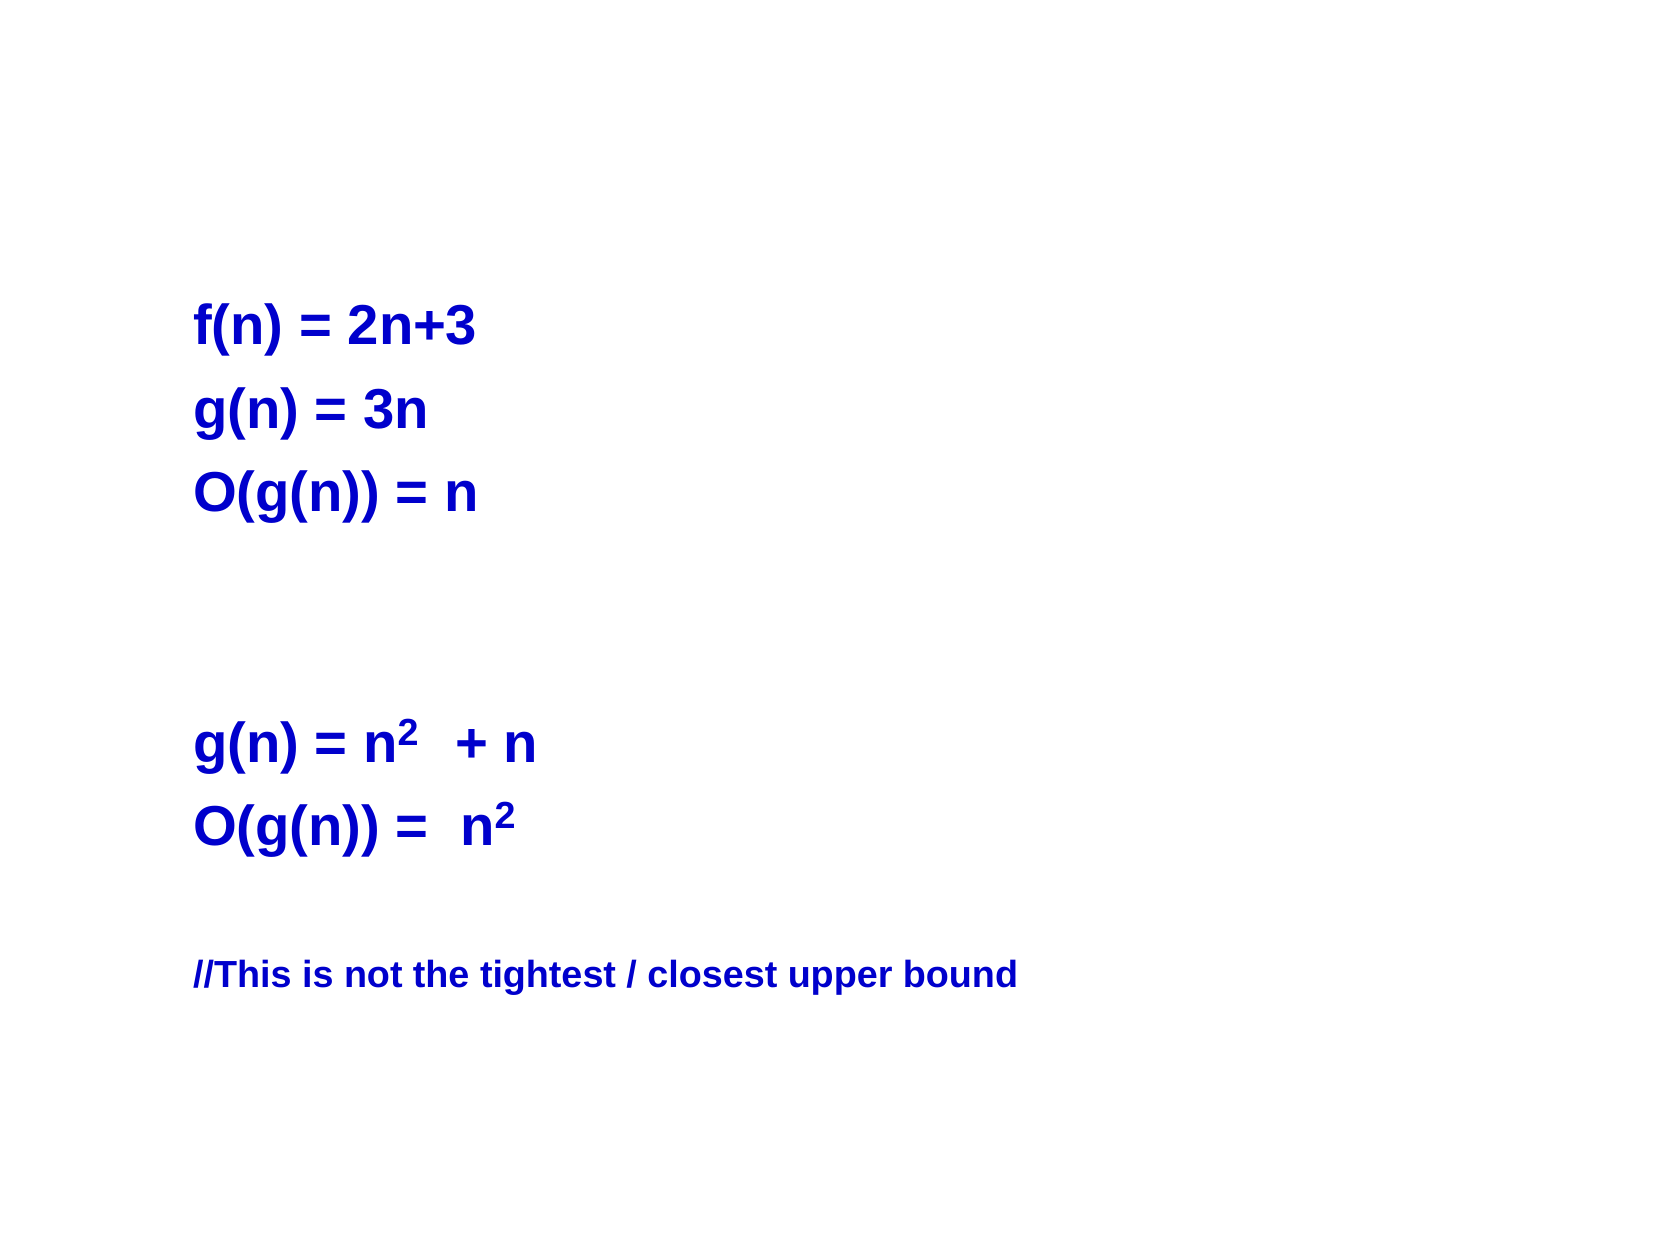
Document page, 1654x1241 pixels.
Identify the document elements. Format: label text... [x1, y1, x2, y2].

list f(n) = 2n+3 g(n) = 3n O(g(n)) = n g(n) = n2 + n O(g(n)) = n2 //This is not the tightest / closest upper bound [193, 301, 1654, 1021]
